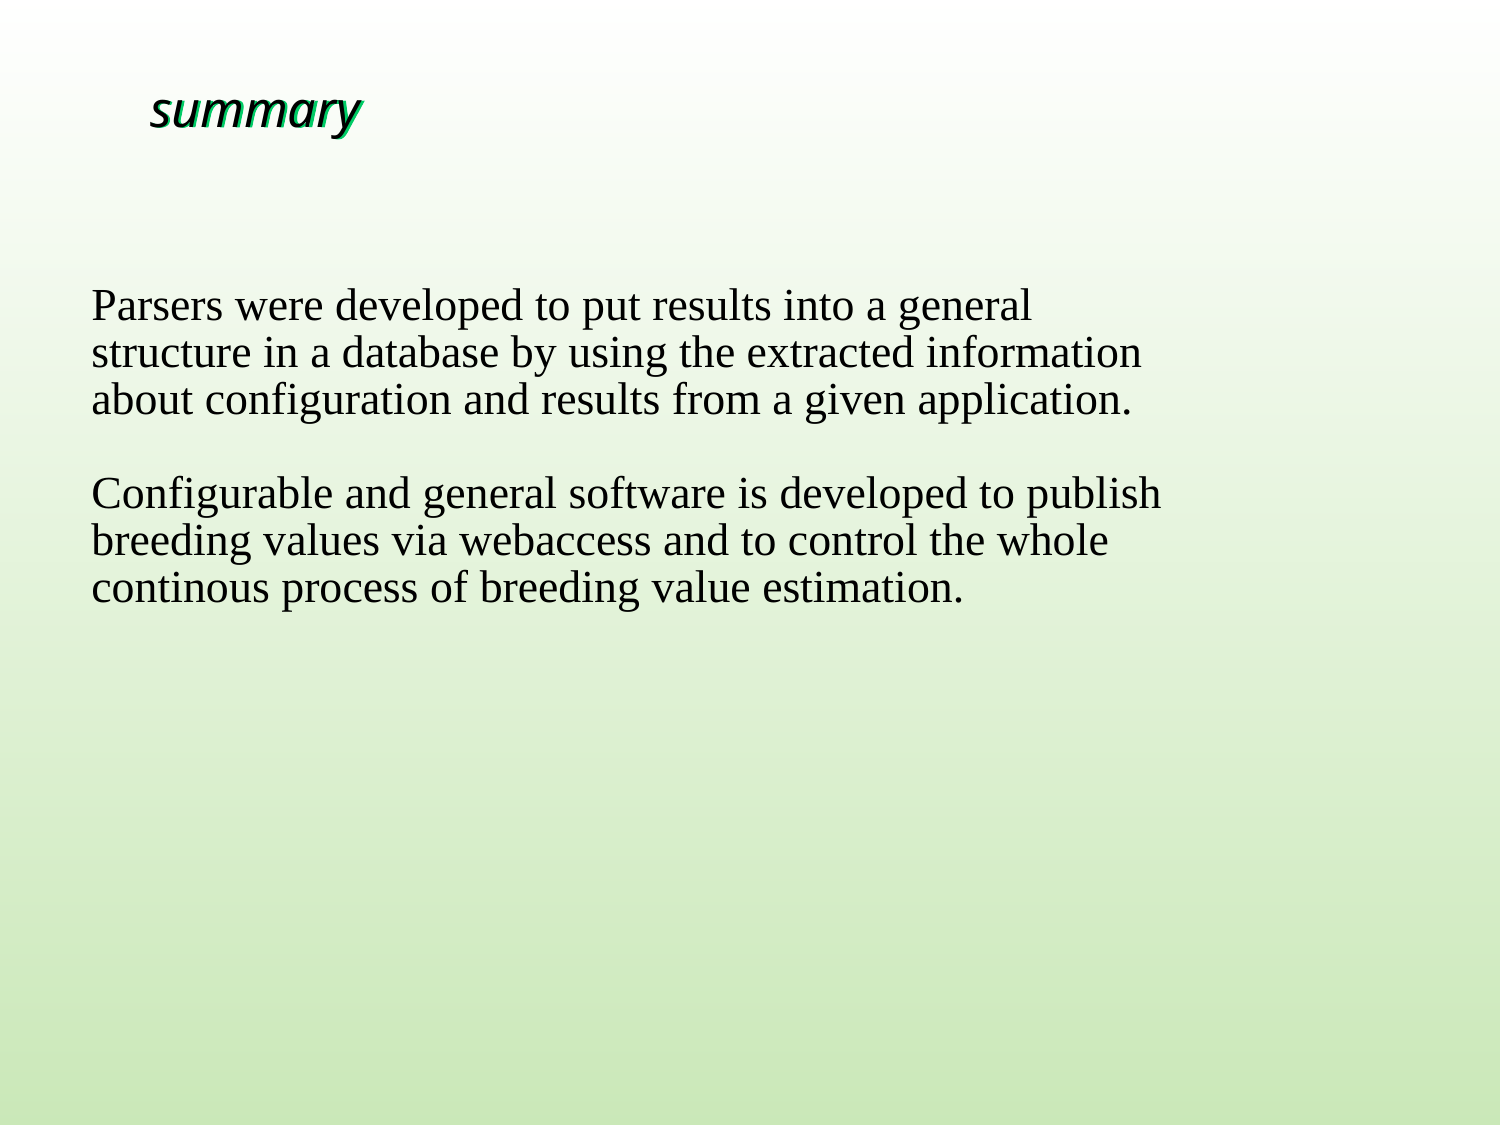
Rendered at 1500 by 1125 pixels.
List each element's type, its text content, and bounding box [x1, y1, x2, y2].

text_box Parsers were developed to put results into a general structure in a database by using the extracted information about configuration and results from a given application. Configurable and general software is developed to publish breeding values via webaccess and to control the whole continous process of breeding value estimation. [76, 274, 1189, 621]
title summary [79, 74, 376, 150]
